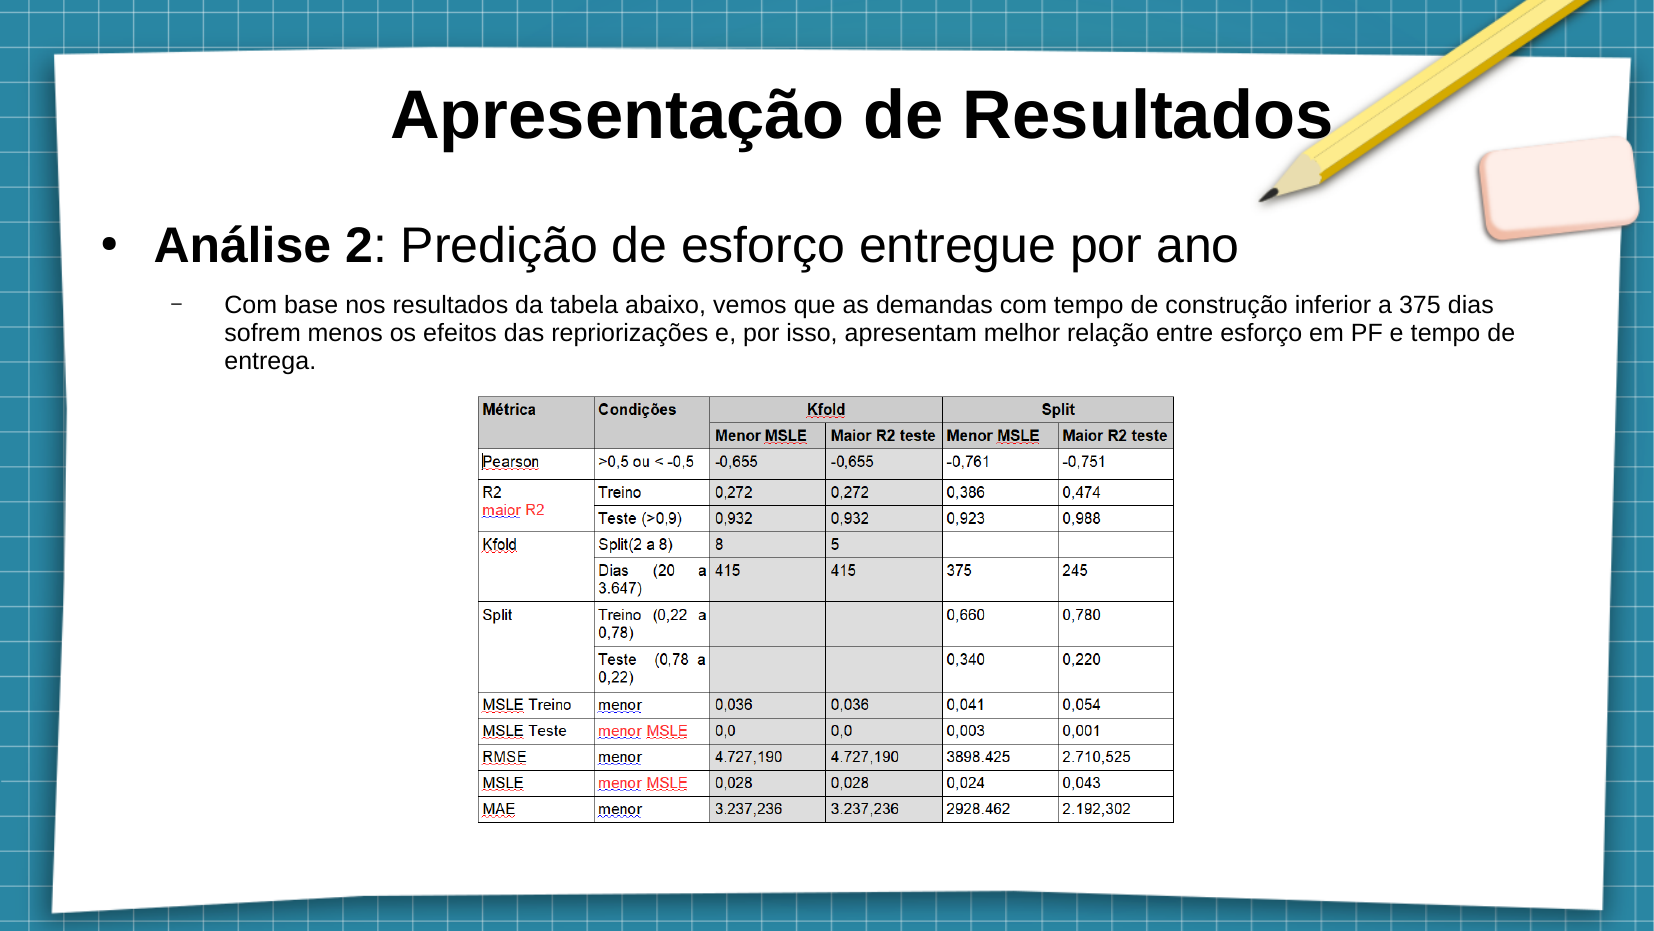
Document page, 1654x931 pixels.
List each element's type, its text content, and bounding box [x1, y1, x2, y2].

picture [0, 0, 1654, 931]
list Análise 2: Predição de esforço entregue por ano Com base nos resultados da tabela abaixo, vemos que as demandas com tempo de construção inferior a 375 dias sofrem menos os efeitos das repriorizações e, por isso, apresentam melhor relação entre esforço em PF e tempo de entrega. [82, 217, 1571, 758]
title Apresentação de Resultados [82, 37, 1571, 193]
